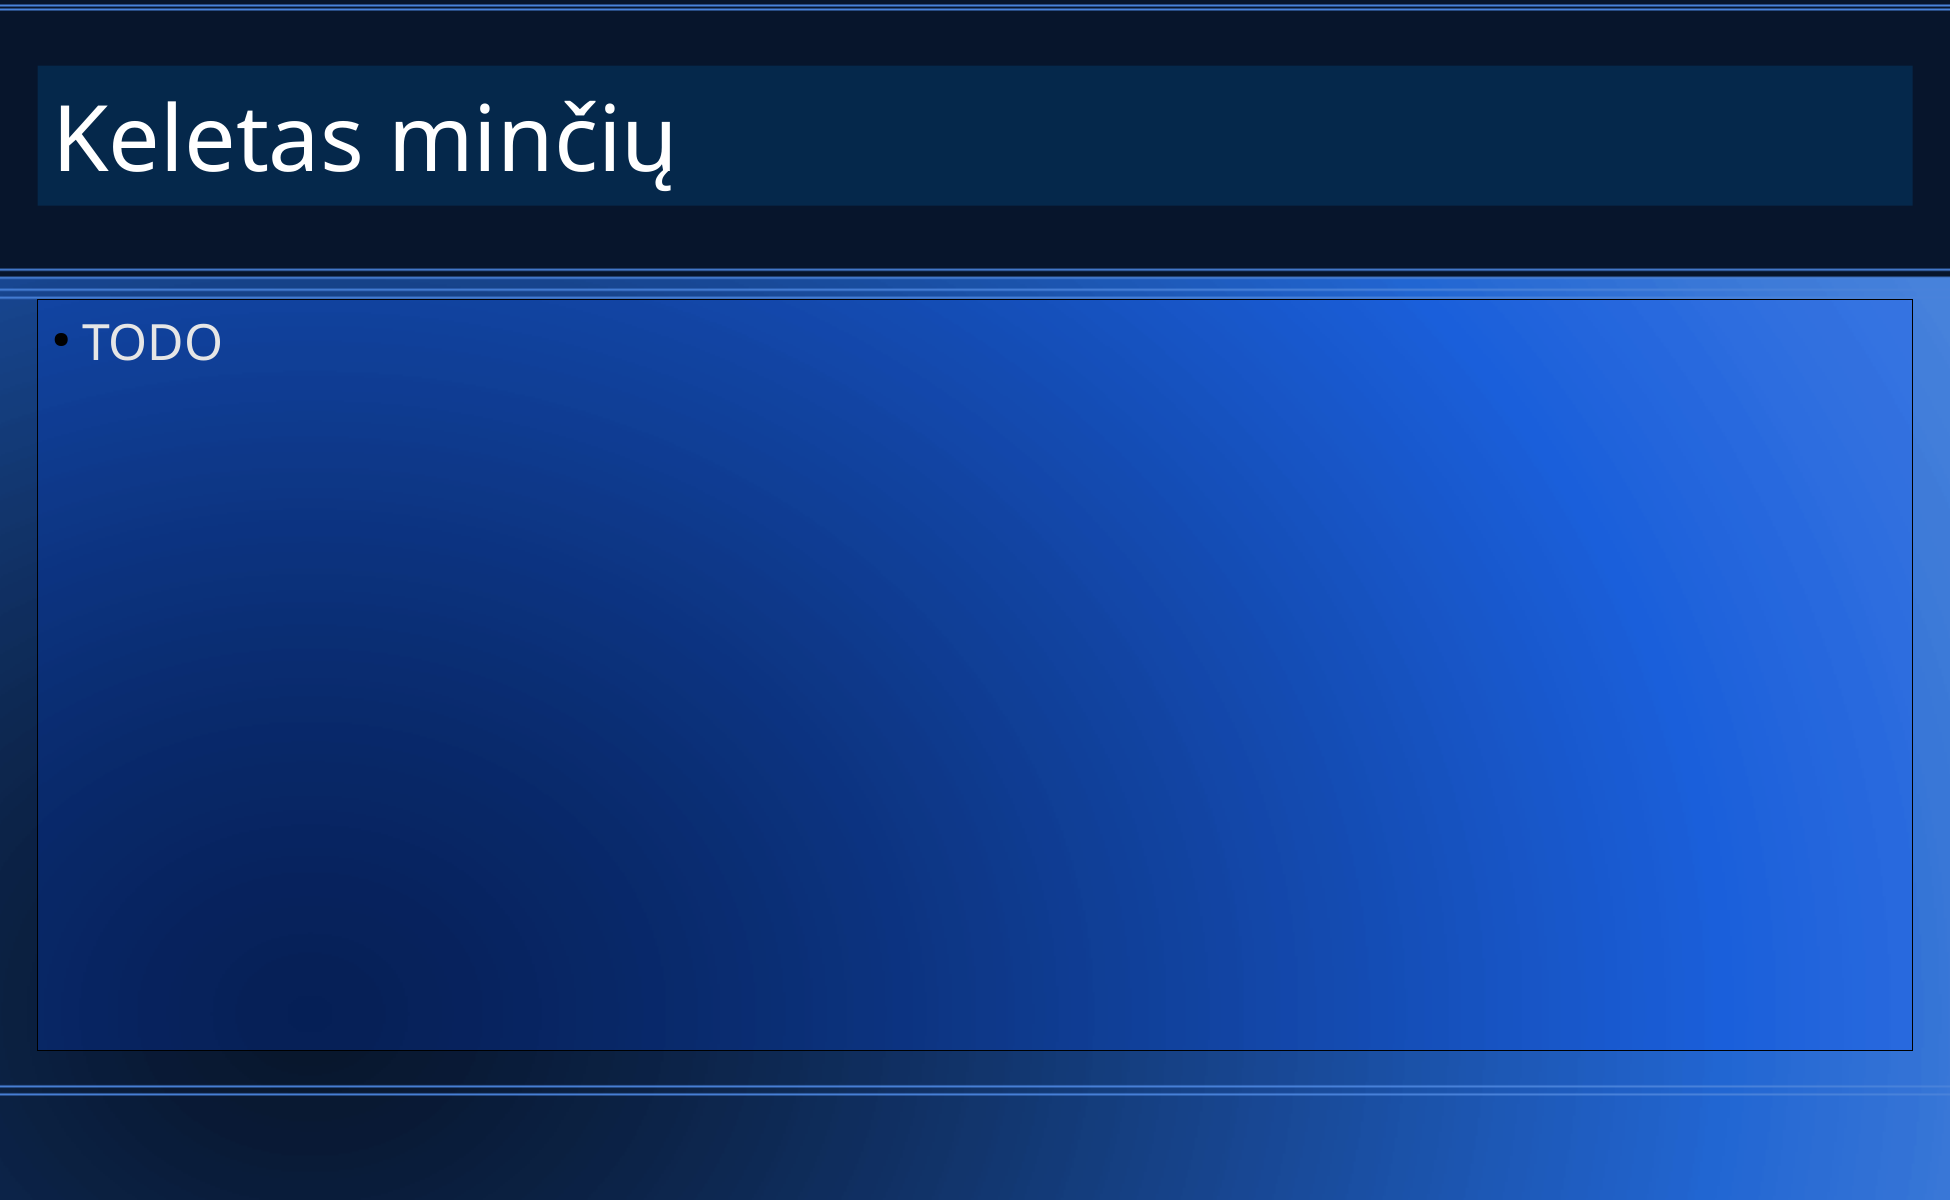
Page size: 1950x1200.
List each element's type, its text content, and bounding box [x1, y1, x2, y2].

text_box TODO [37, 299, 1913, 1051]
text_box Keletas minčių [37, 65, 1913, 188]
picture [0, 0, 1950, 1200]
